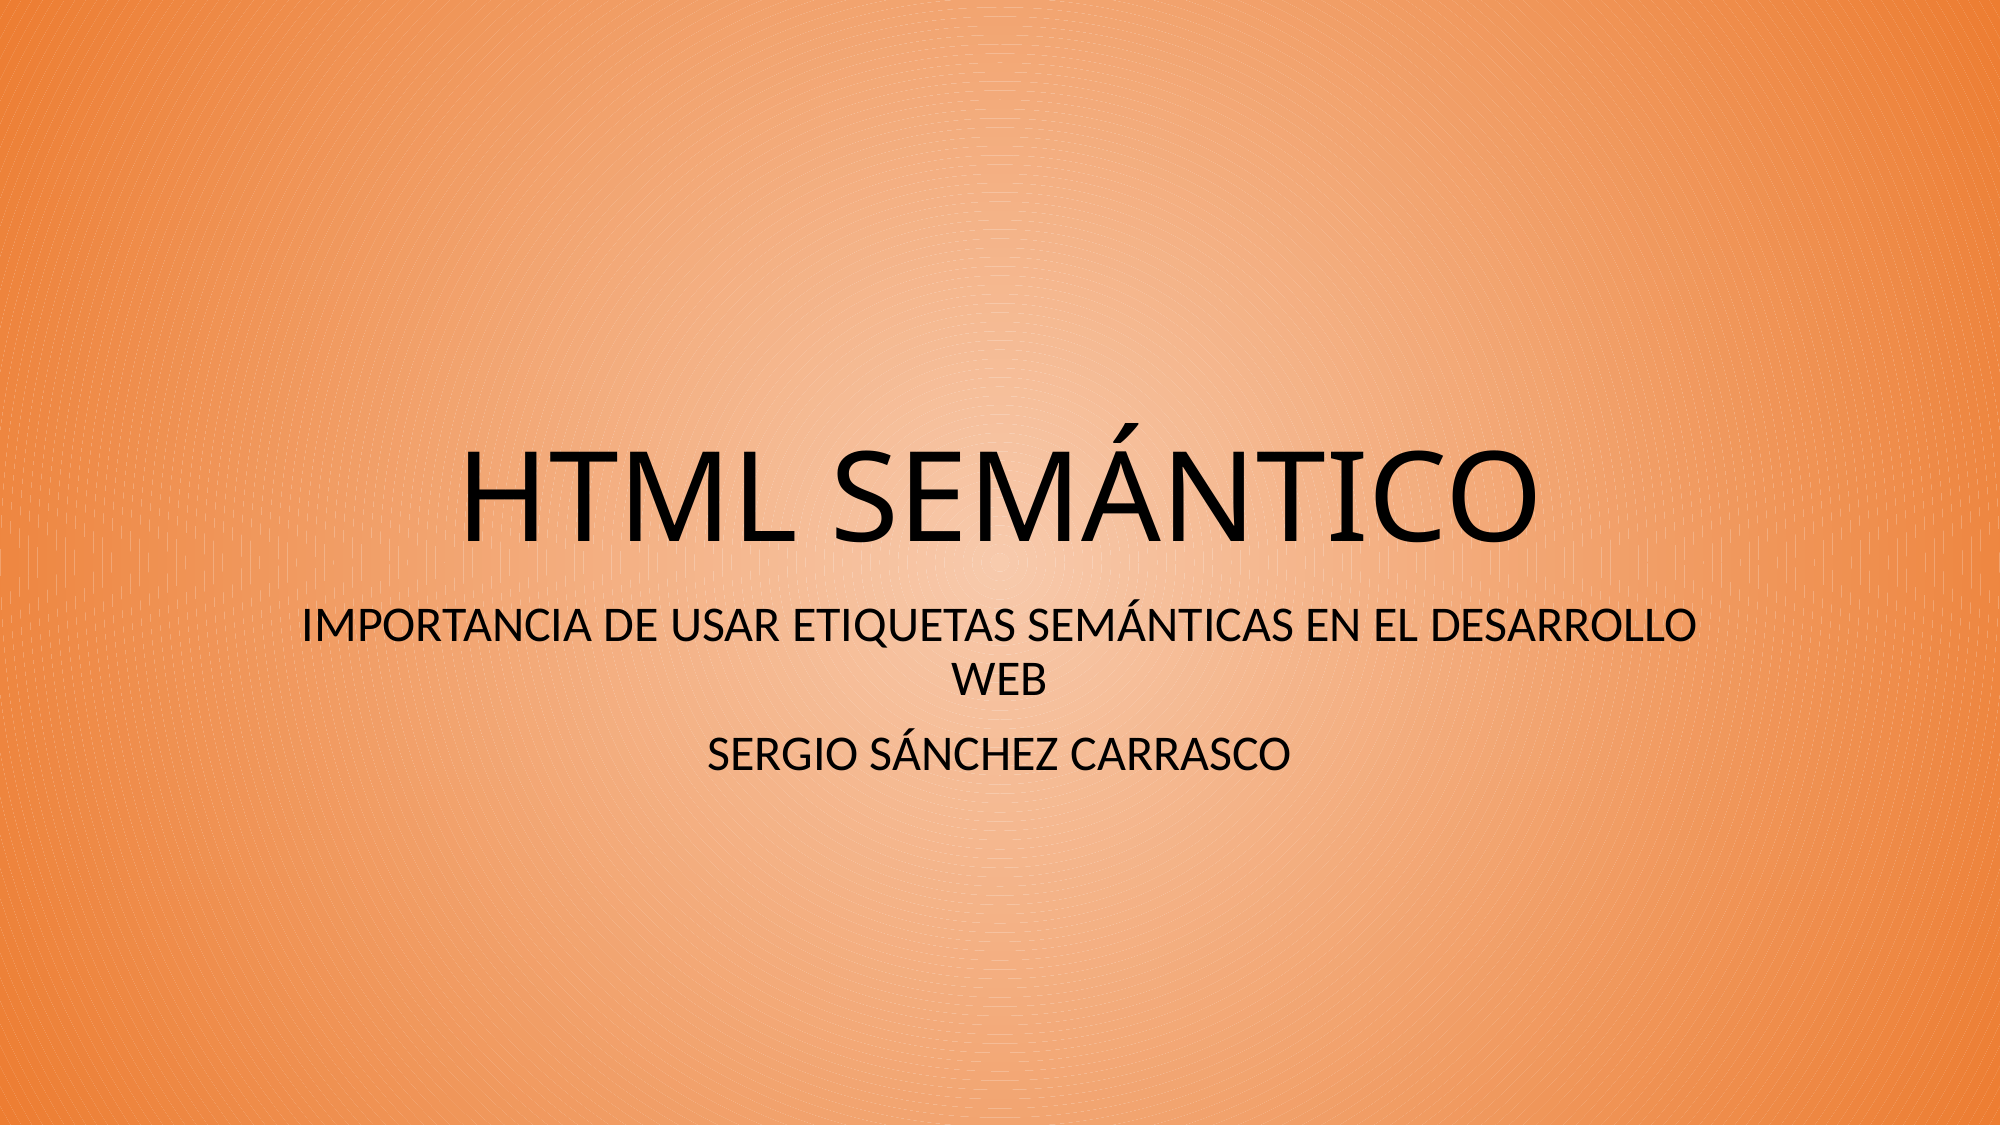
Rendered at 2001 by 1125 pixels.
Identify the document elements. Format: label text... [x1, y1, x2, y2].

title HTML SEMÁNTICO [249, 184, 1750, 576]
subtitle IMPORTANCIA DE USAR ETIQUETAS SEMÁNTICAS EN EL DESARROLLO WEB SERGIO SÁNCHEZ CARRASCO [249, 590, 1750, 863]
